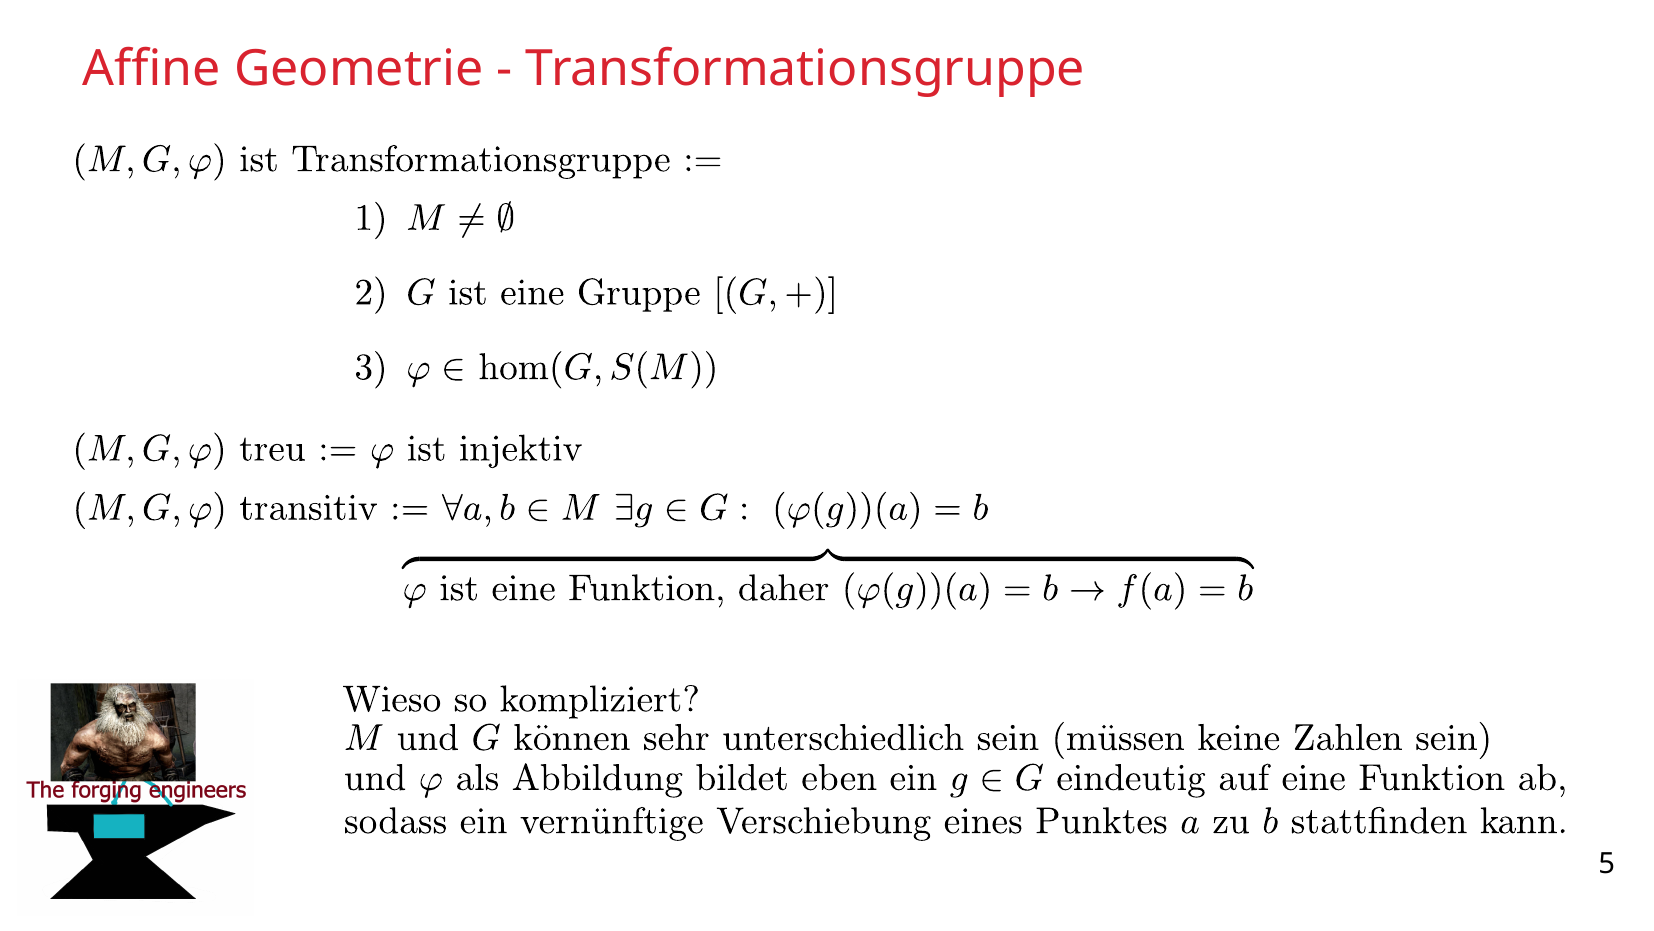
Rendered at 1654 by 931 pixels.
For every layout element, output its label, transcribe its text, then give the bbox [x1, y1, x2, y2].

title Affine Geometrie - Transformationsgruppe [82, 37, 1571, 95]
picture [342, 805, 1567, 843]
picture [71, 490, 990, 531]
picture [70, 431, 584, 472]
picture [342, 720, 1567, 800]
picture [354, 200, 834, 389]
picture [17, 679, 254, 916]
picture [342, 685, 698, 719]
picture [401, 548, 1255, 610]
picture [70, 141, 722, 182]
